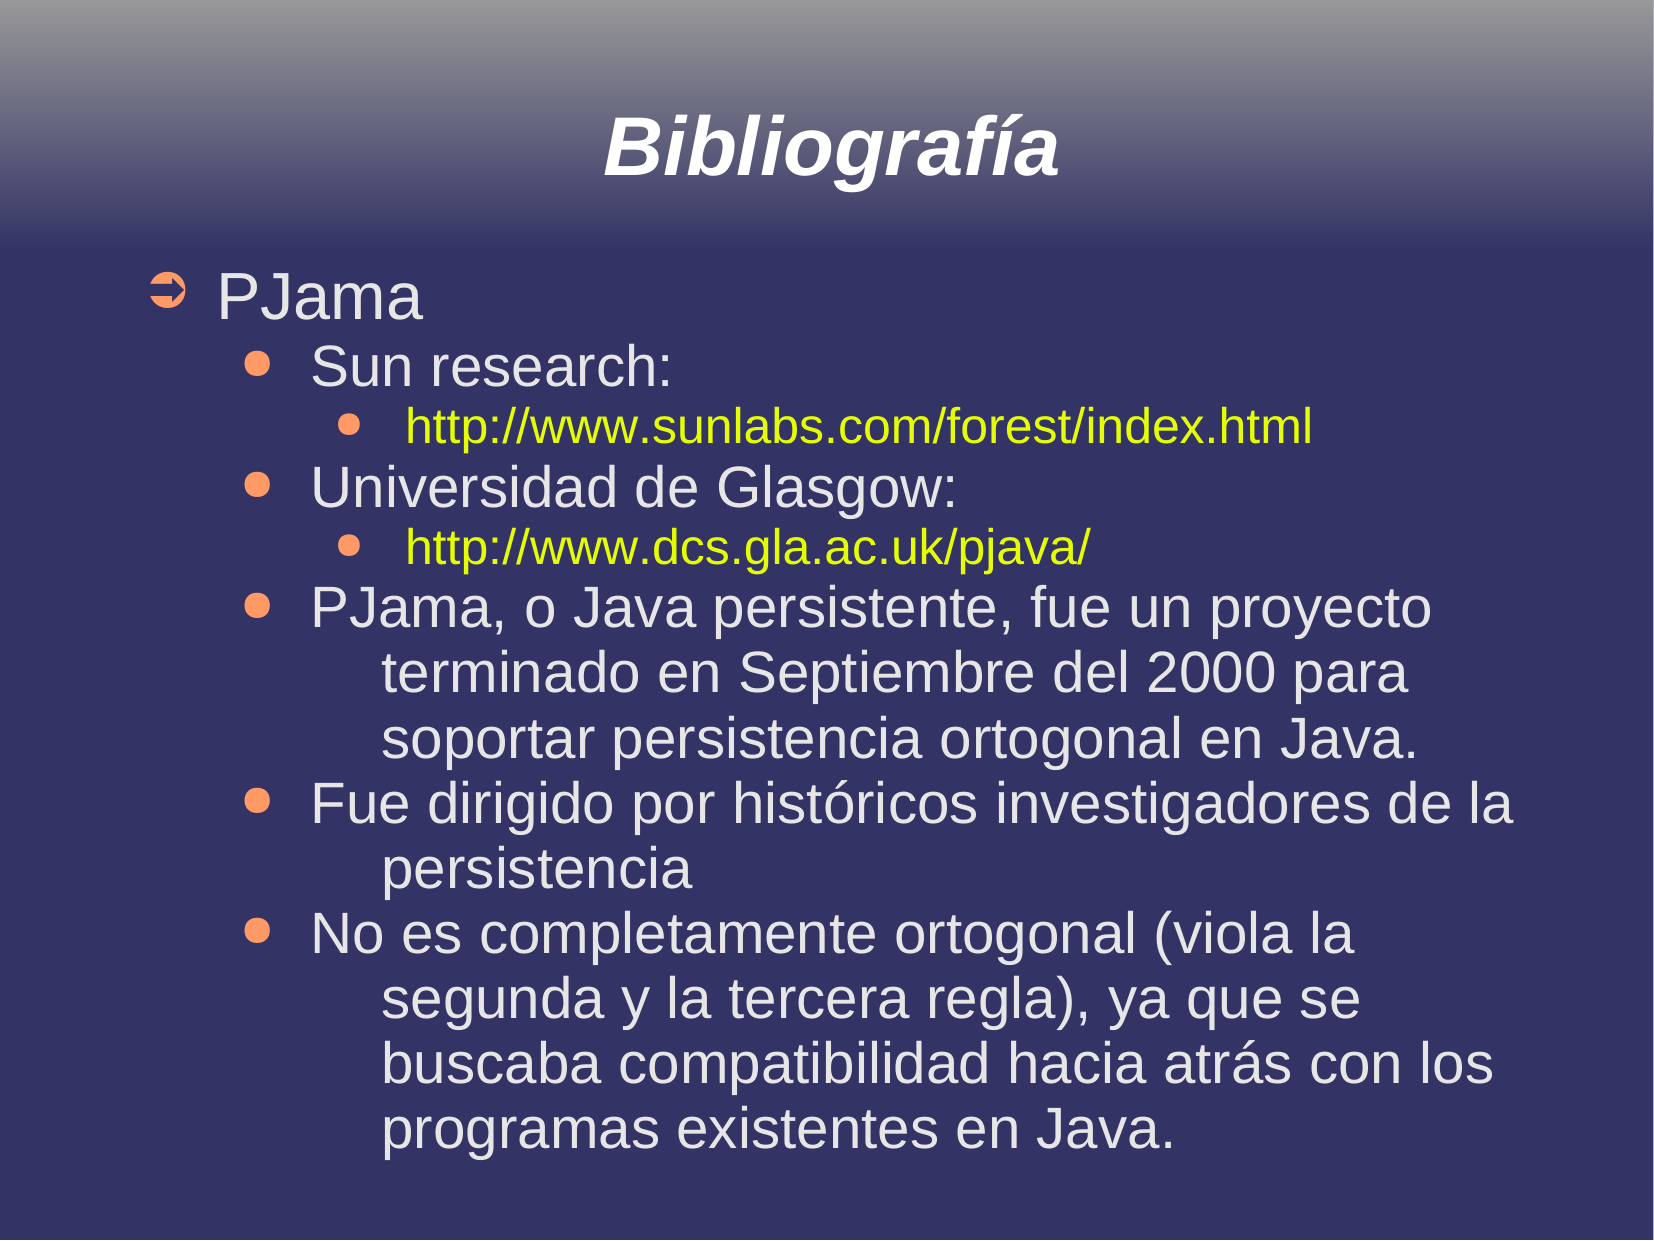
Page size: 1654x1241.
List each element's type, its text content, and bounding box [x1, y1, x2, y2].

list PJama Sun research: http://www.sunlabs.com/forest/index.html Universidad de Glasgow: http://www.dcs.gla.ac.uk/pjava/ PJama, o Java persistente, fue un proyecto terminado en Septiembre del 2000 para soportar persistencia ortogonal en Java. Fue dirigido por históricos investigadores de la persistencia No es completamente ortogonal (viola la segunda y la tercera regla), ya que se buscaba compatibilidad hacia atrás con los programas existentes en Java. [121, 258, 1534, 1120]
title Bibliografía [126, 43, 1539, 251]
